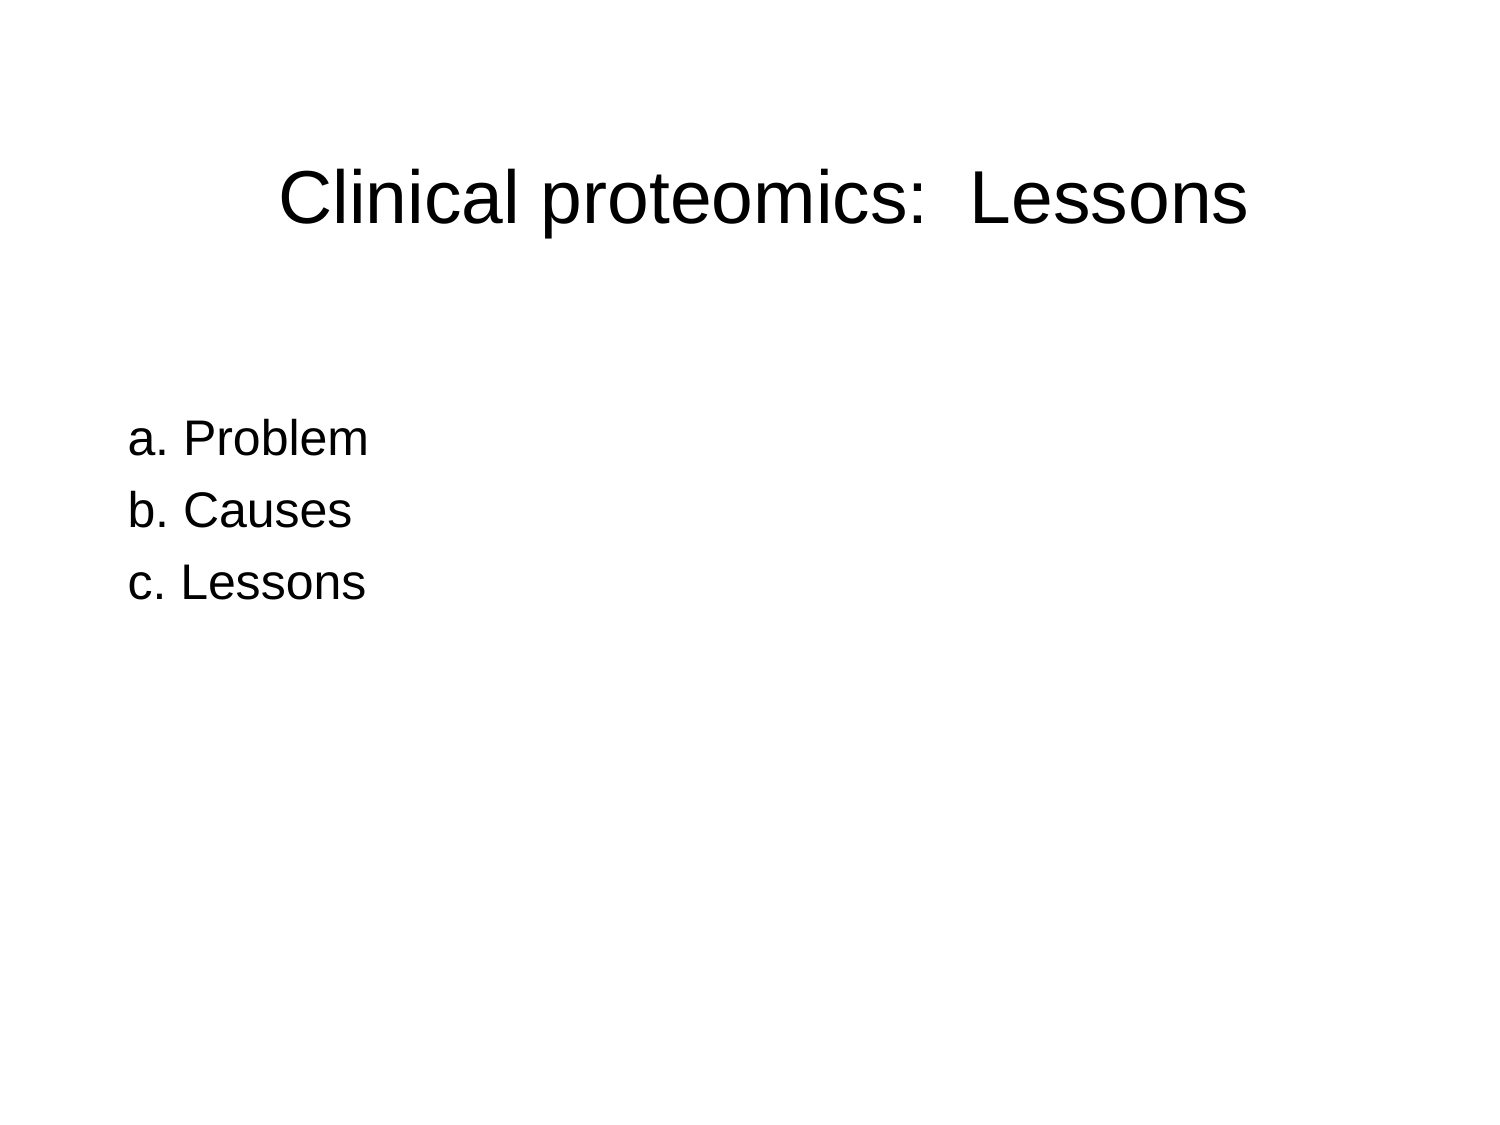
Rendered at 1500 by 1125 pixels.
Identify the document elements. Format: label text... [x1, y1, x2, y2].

list a. Problem b. Causes c. Lessons [112, 324, 1388, 1000]
title Clinical proteomics: Lessons [63, 99, 1466, 288]
